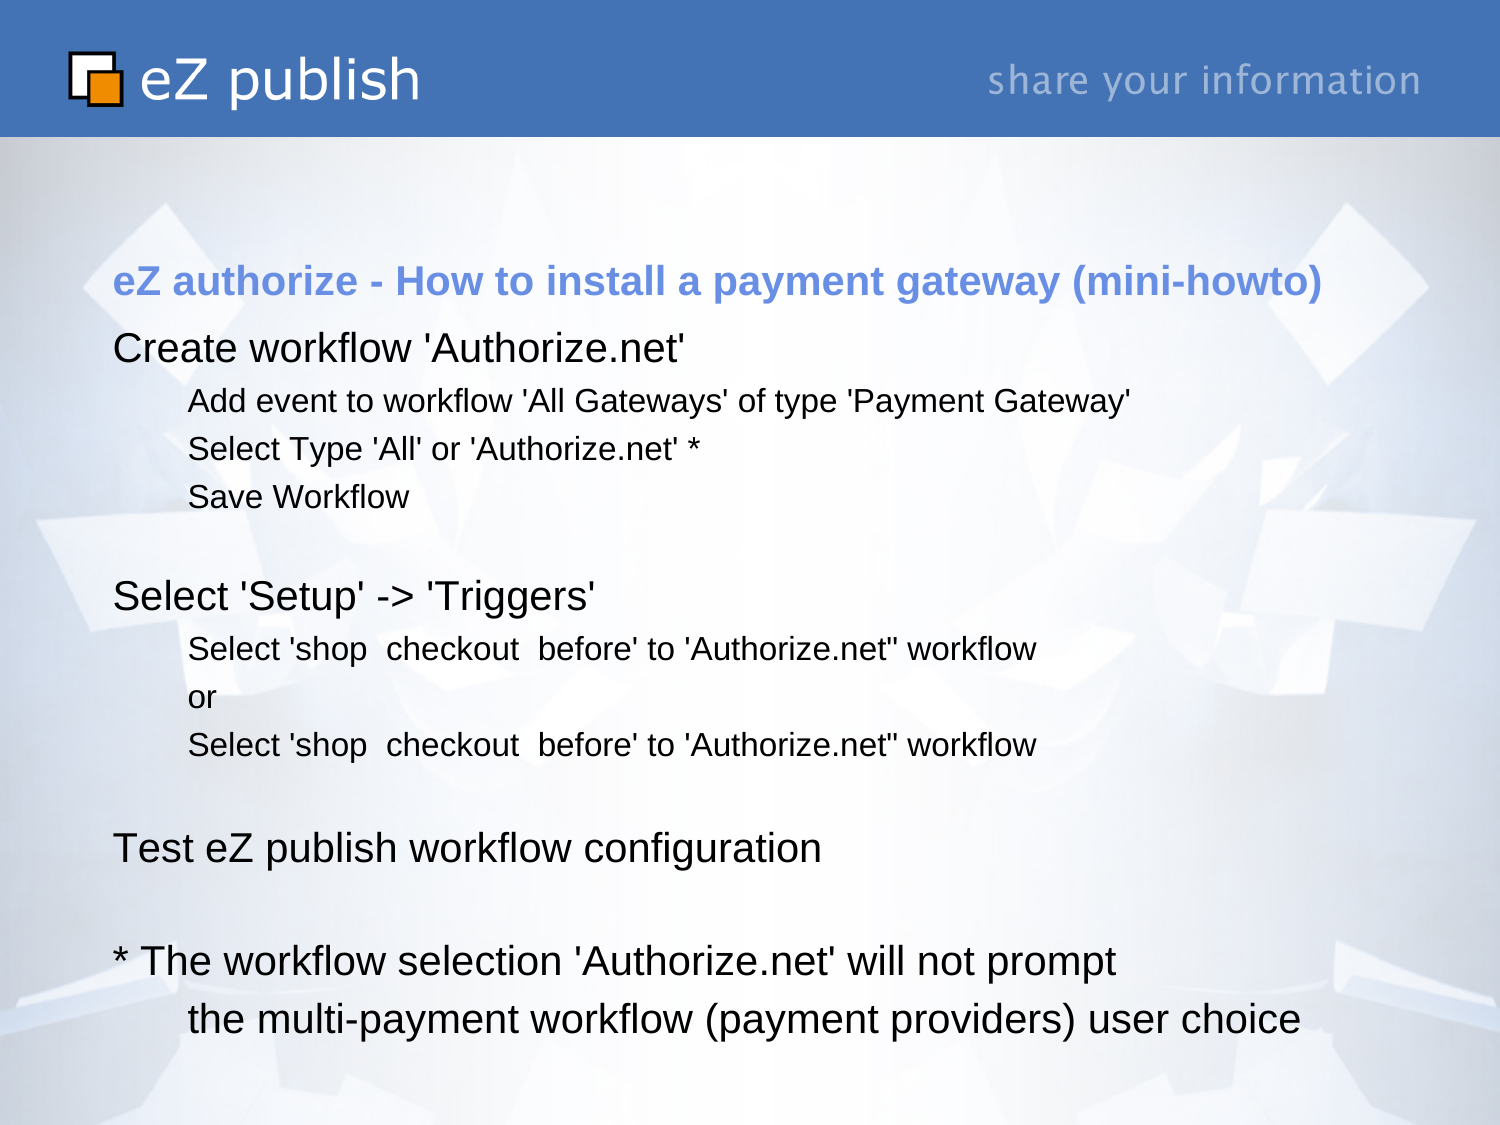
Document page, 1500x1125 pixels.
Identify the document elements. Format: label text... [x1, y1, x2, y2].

list Create workflow 'Authorize.net' Add event to workflow 'All Gateways' of type 'Payment Gateway' Select Type 'All' or 'Authorize.net' * Save Workflow Select 'Setup' -> 'Triggers' Select 'shop checkout before' to 'Authorize.net" workflow or Select 'shop checkout before' to 'Authorize.net" workflow Test eZ publish workflow configuration * The workflow selection 'Authorize.net' will not prompt the multi-payment workflow (payment providers) user choice [112, 324, 1388, 1043]
title eZ authorize - How to install a payment gateway (mini-howto) [112, 237, 1500, 325]
picture [0, 0, 1500, 1125]
